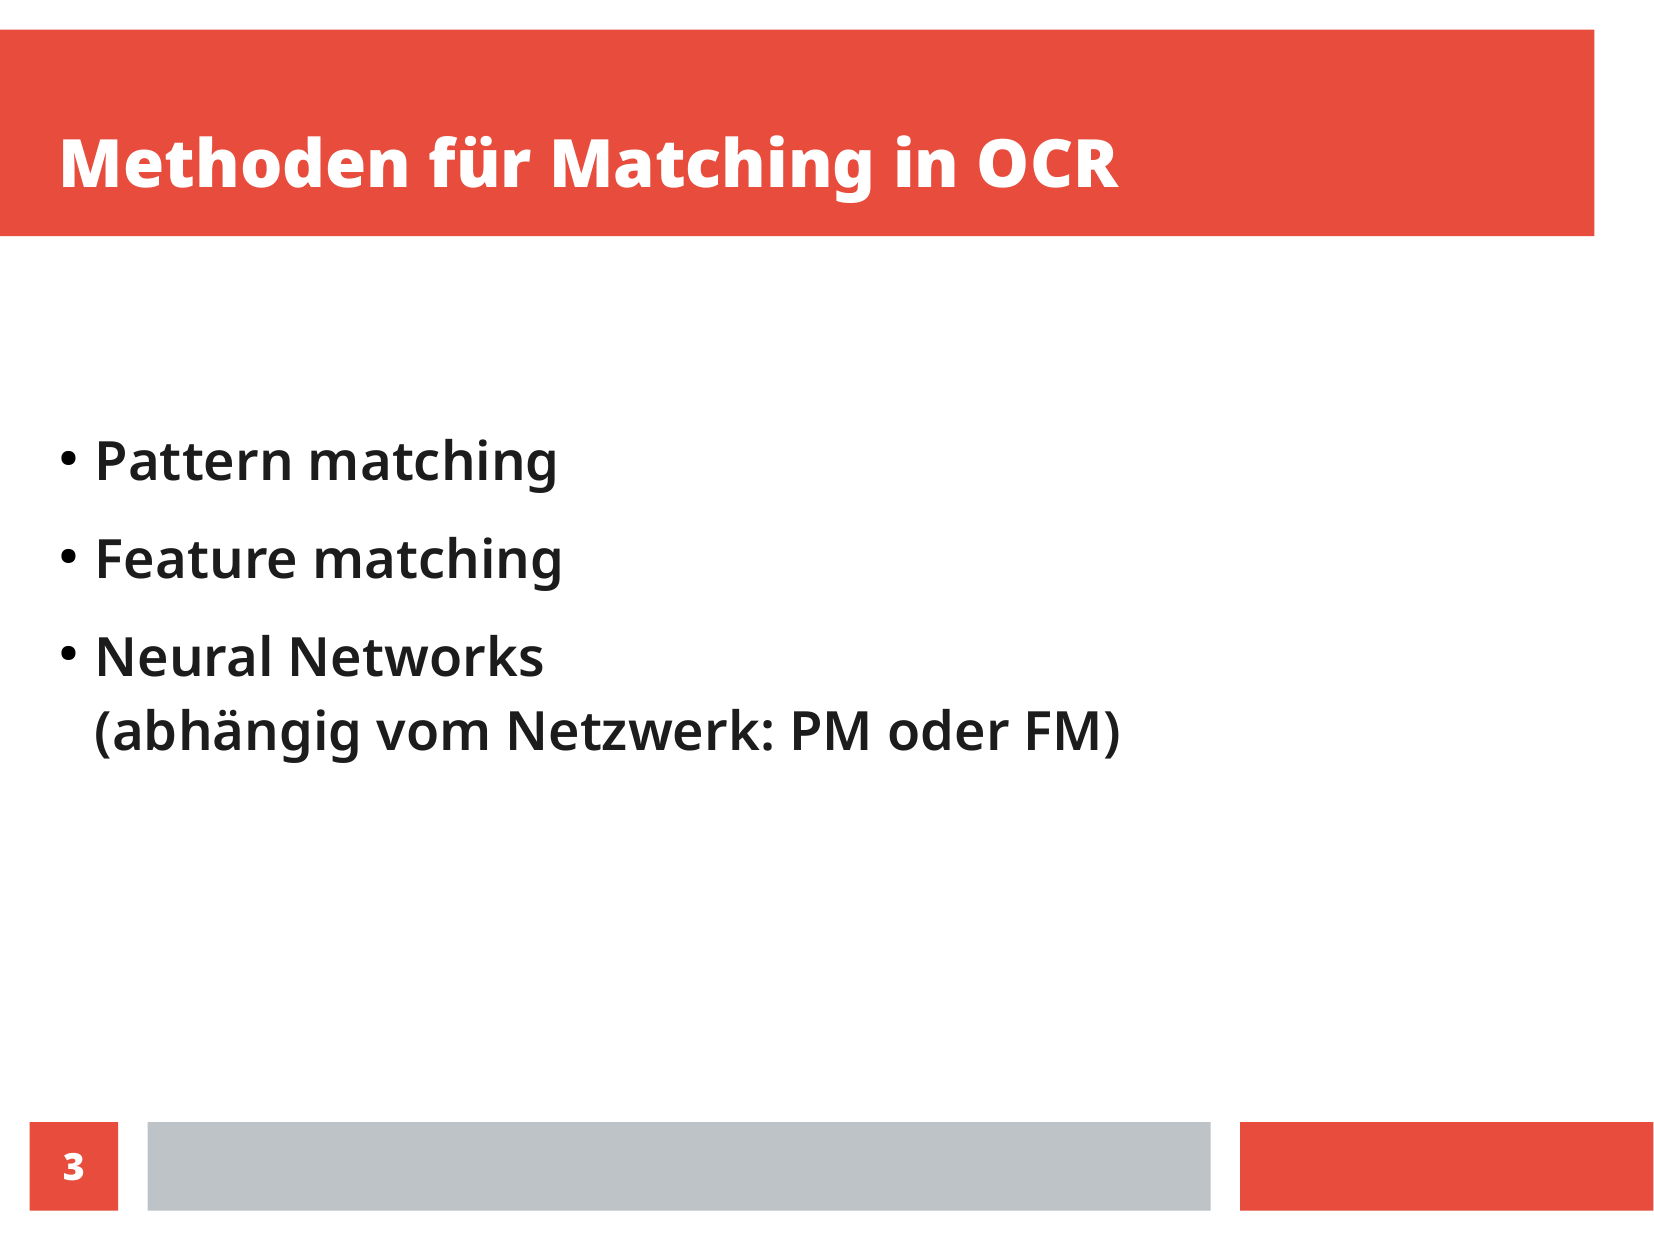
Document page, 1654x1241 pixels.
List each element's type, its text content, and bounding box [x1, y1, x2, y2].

title Methoden für Matching in OCR [59, 59, 1595, 207]
list Pattern matching Feature matching Neural Networks (abhängig vom Netzwerk: PM oder FM) [59, 324, 1565, 1093]
